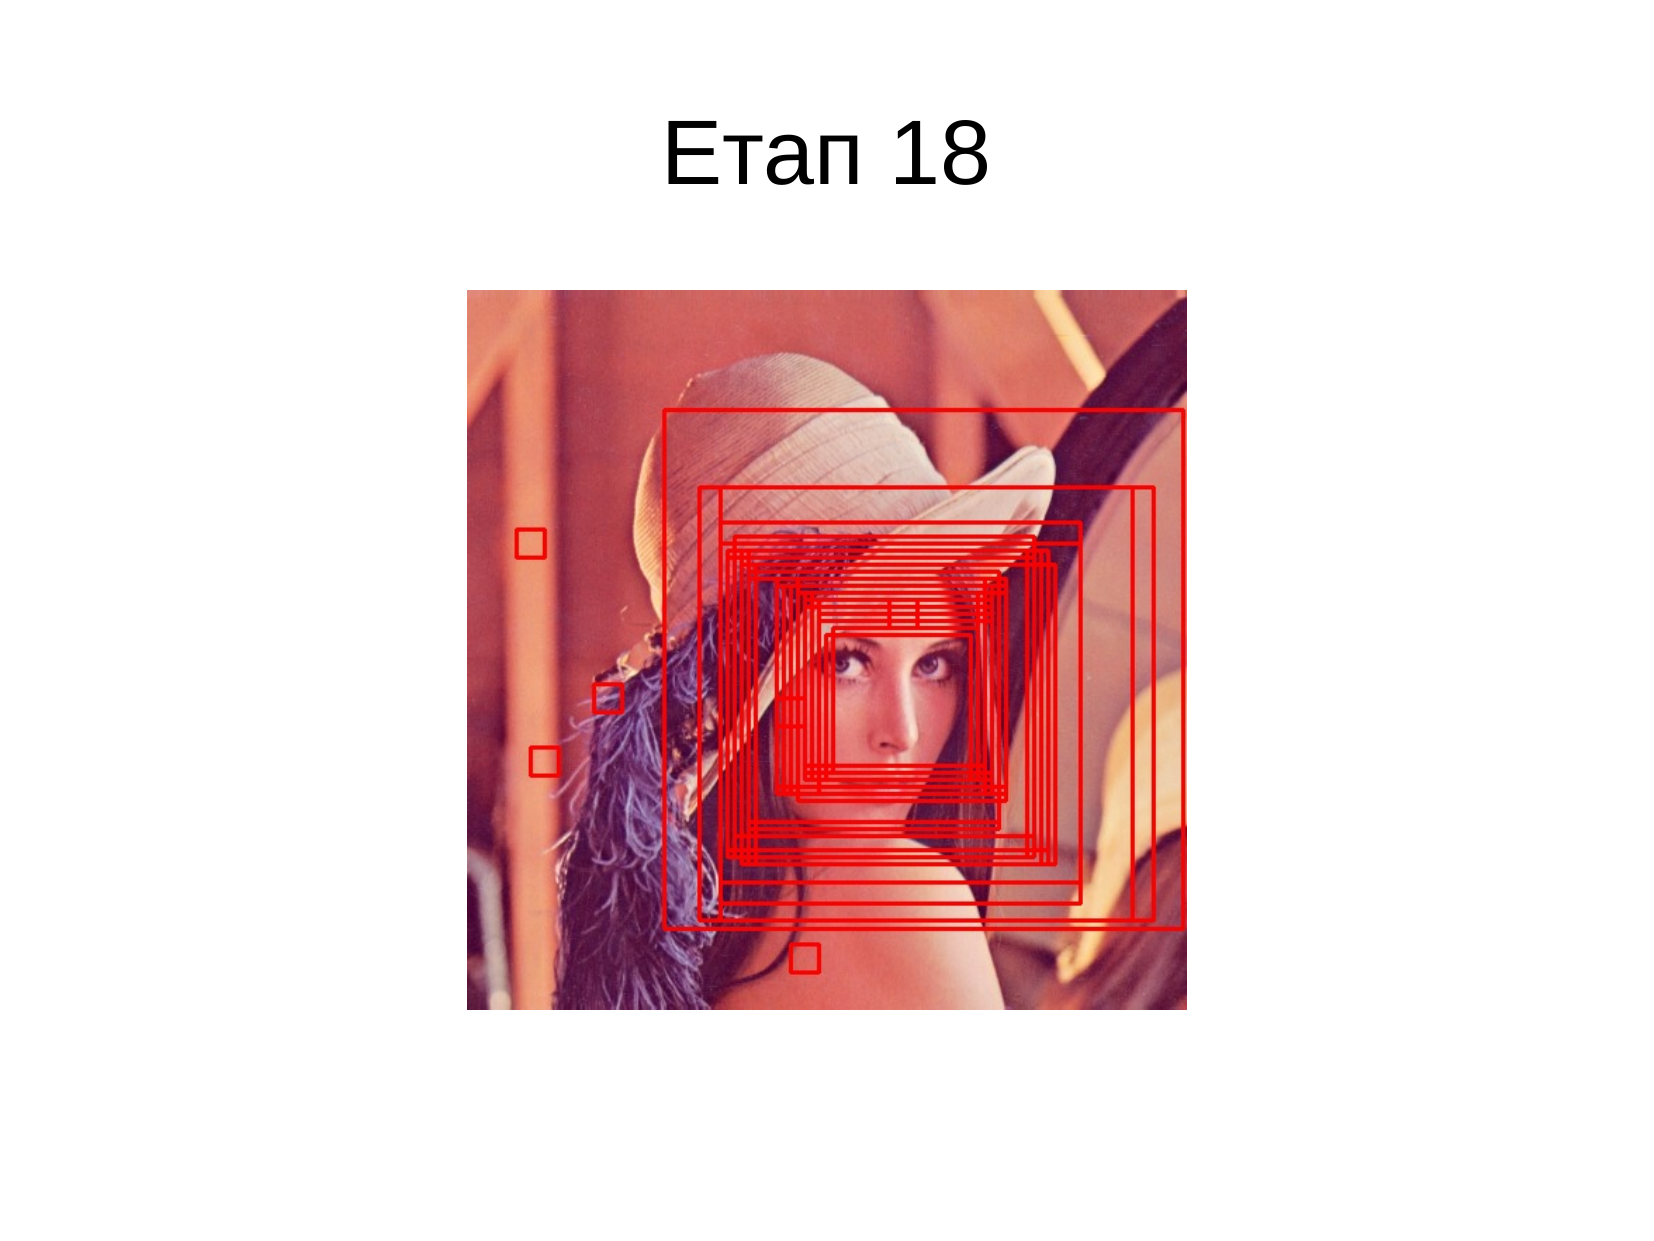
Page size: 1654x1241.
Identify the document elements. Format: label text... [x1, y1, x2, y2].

picture [467, 290, 1187, 1010]
title Етап 18 [82, 49, 1571, 257]
